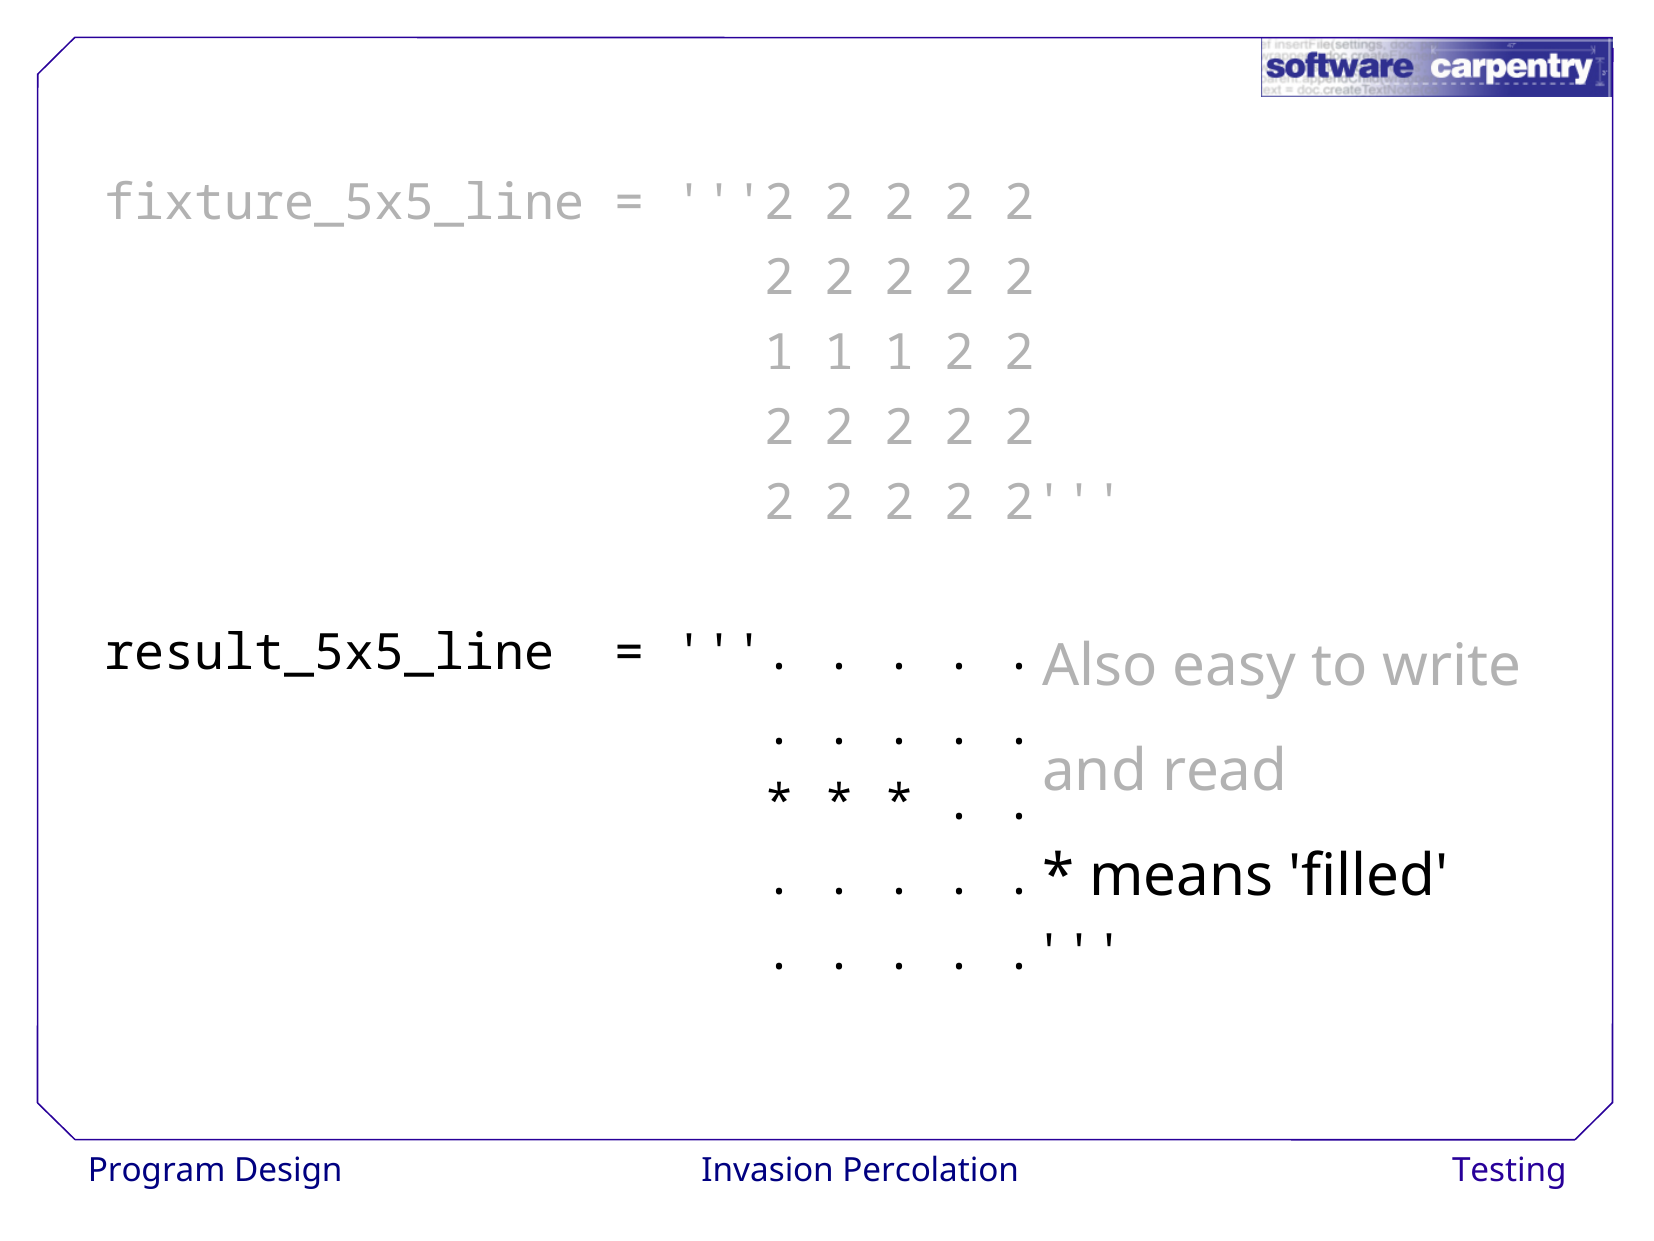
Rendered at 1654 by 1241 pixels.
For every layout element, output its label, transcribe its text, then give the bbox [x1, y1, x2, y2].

text_box Also easy to write and read * means 'filled' [1027, 584, 1568, 915]
picture [1261, 39, 1613, 97]
text_box fixture_5x5_line = '''2 2 2 2 2 2 2 2 2 2 1 1 1 2 2 2 2 2 2 2 2 2 2 2 2''' result_5x5_line = '''. . . . . . . . . . * * * . . . . . . . . . . . .''' [89, 147, 1508, 1093]
